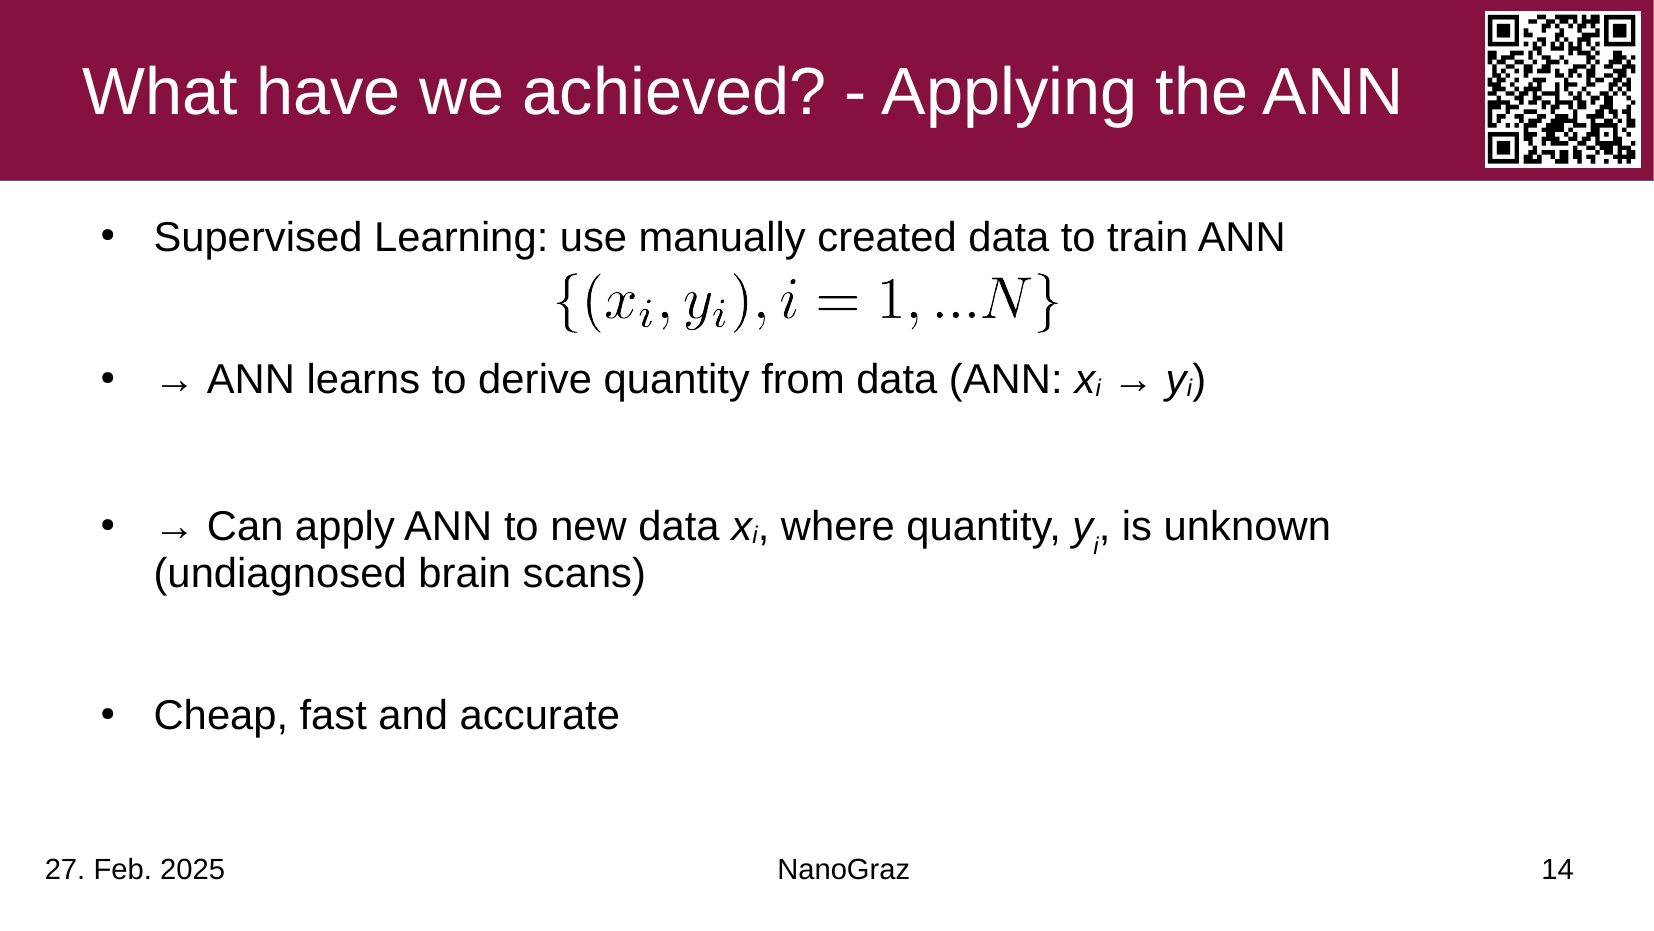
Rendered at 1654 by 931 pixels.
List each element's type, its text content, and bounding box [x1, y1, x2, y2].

picture [1485, 11, 1641, 168]
picture [556, 273, 1058, 333]
list Supervised Learning: use manually created data to train ANN → ANN learns to derive quantity from data (ANN: xi → yi) → Can apply ANN to new data xi, where quantity, yi, is unknown (undiagnosed brain scans) Cheap, fast and accurate [82, 217, 1571, 931]
title What have we achieved? - Applying the ANN [82, 13, 1571, 169]
